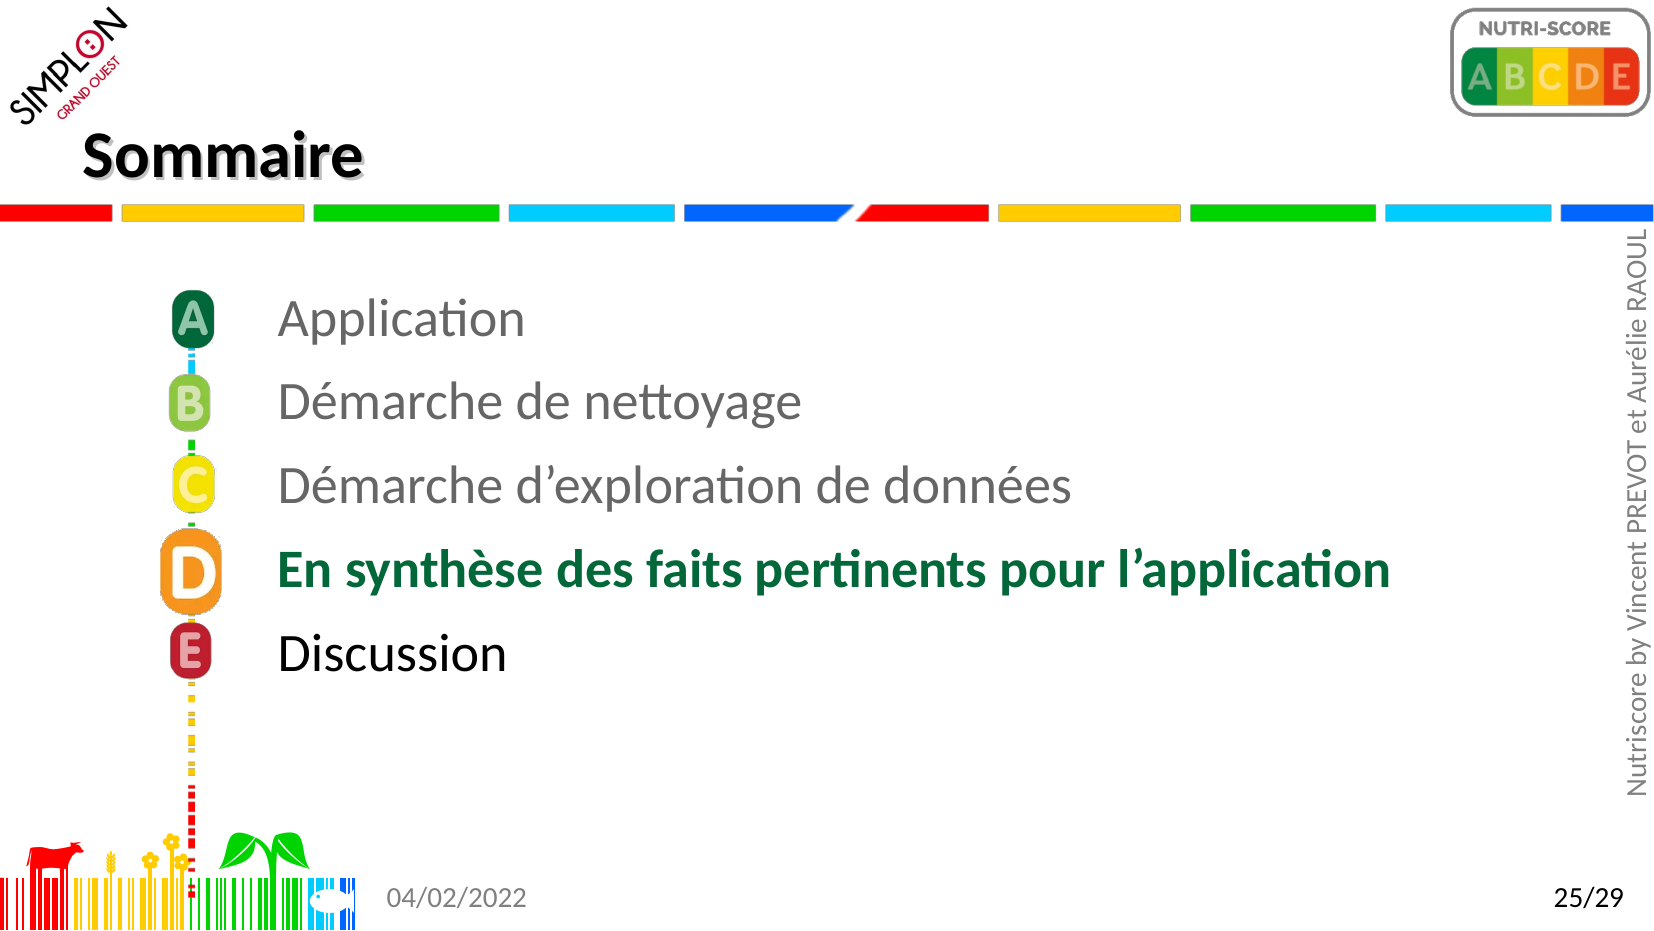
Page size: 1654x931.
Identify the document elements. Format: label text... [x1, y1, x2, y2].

title Sommaire [82, 108, 1571, 213]
picture [1448, 4, 1654, 119]
picture [0, 373, 355, 930]
picture [0, 200, 1654, 225]
picture [2, 2, 147, 147]
list Application Démarche de nettoyage Démarche d’exploration de données En synthèse des faits pertinents pour l’application Discussion [206, 295, 1577, 827]
picture [171, 289, 215, 349]
